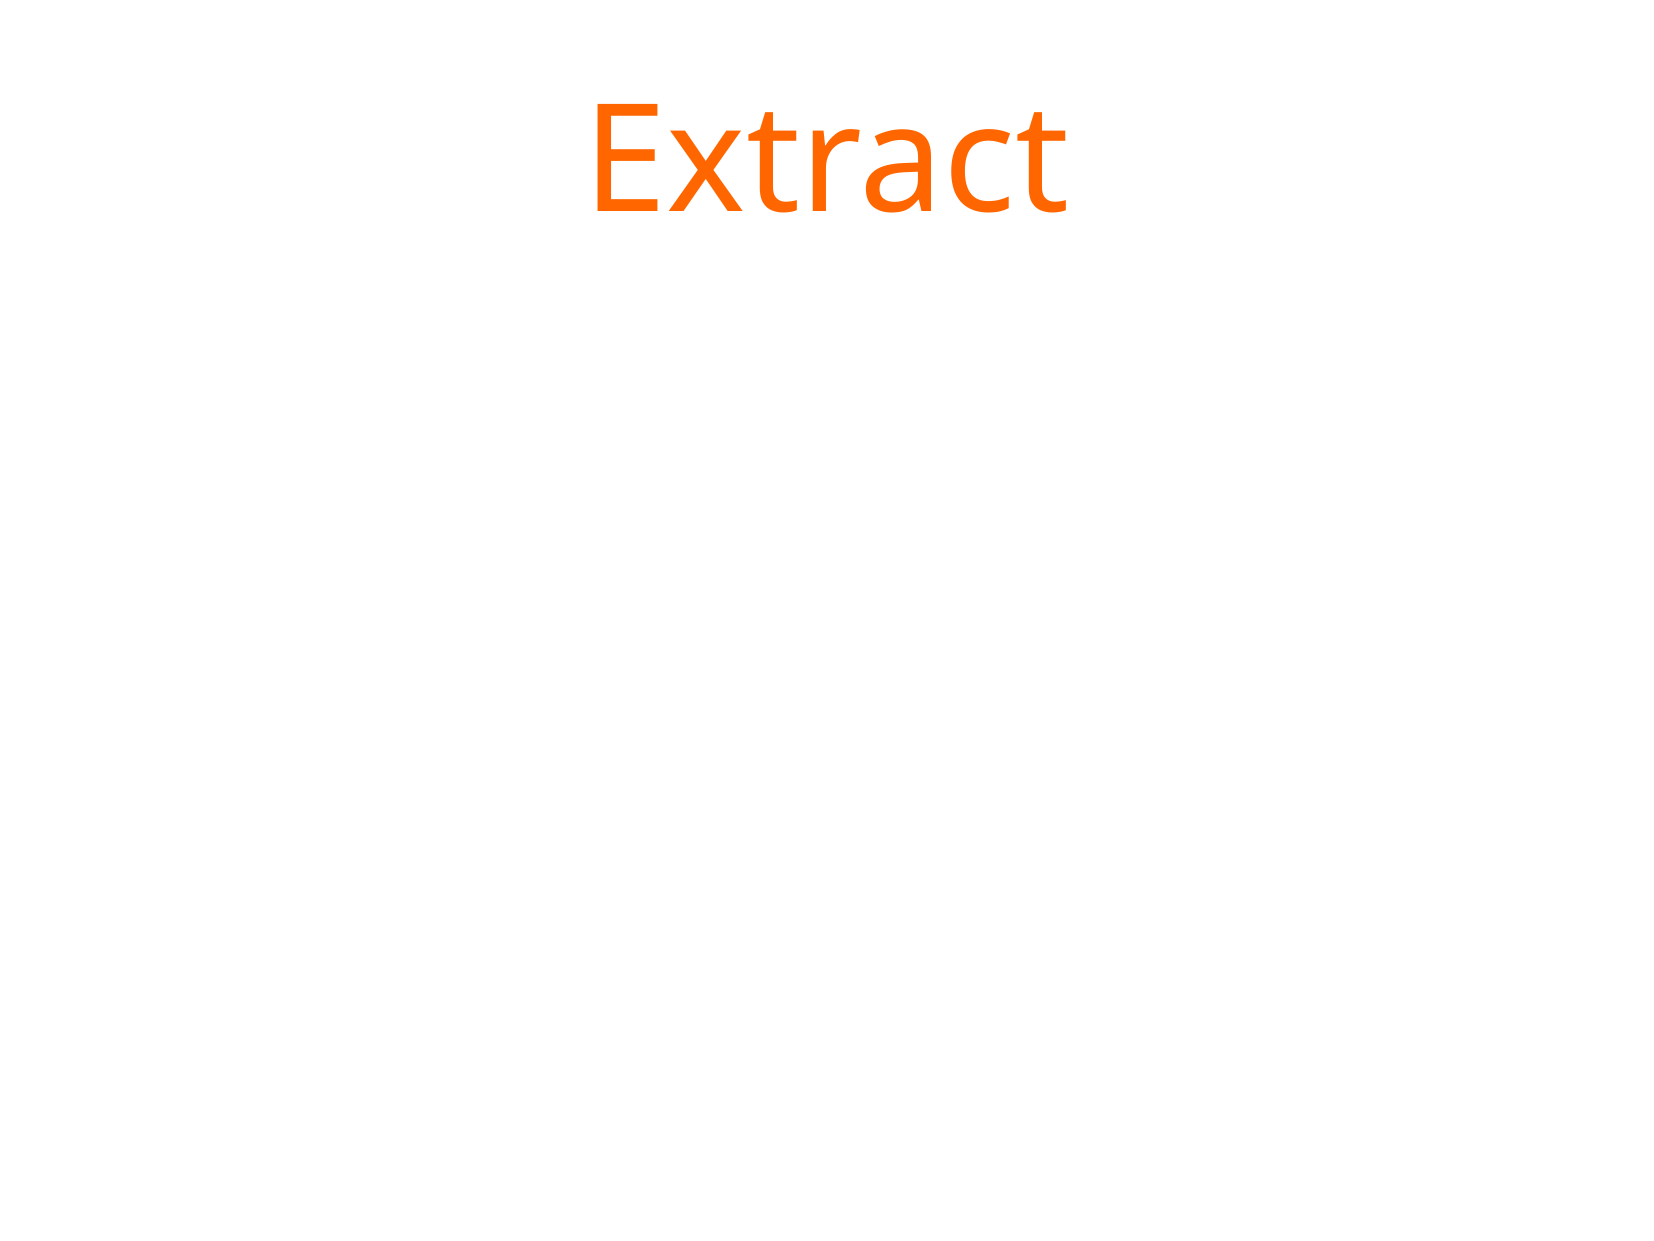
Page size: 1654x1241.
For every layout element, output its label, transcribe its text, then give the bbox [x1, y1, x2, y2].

title Extract [82, 32, 1571, 274]
